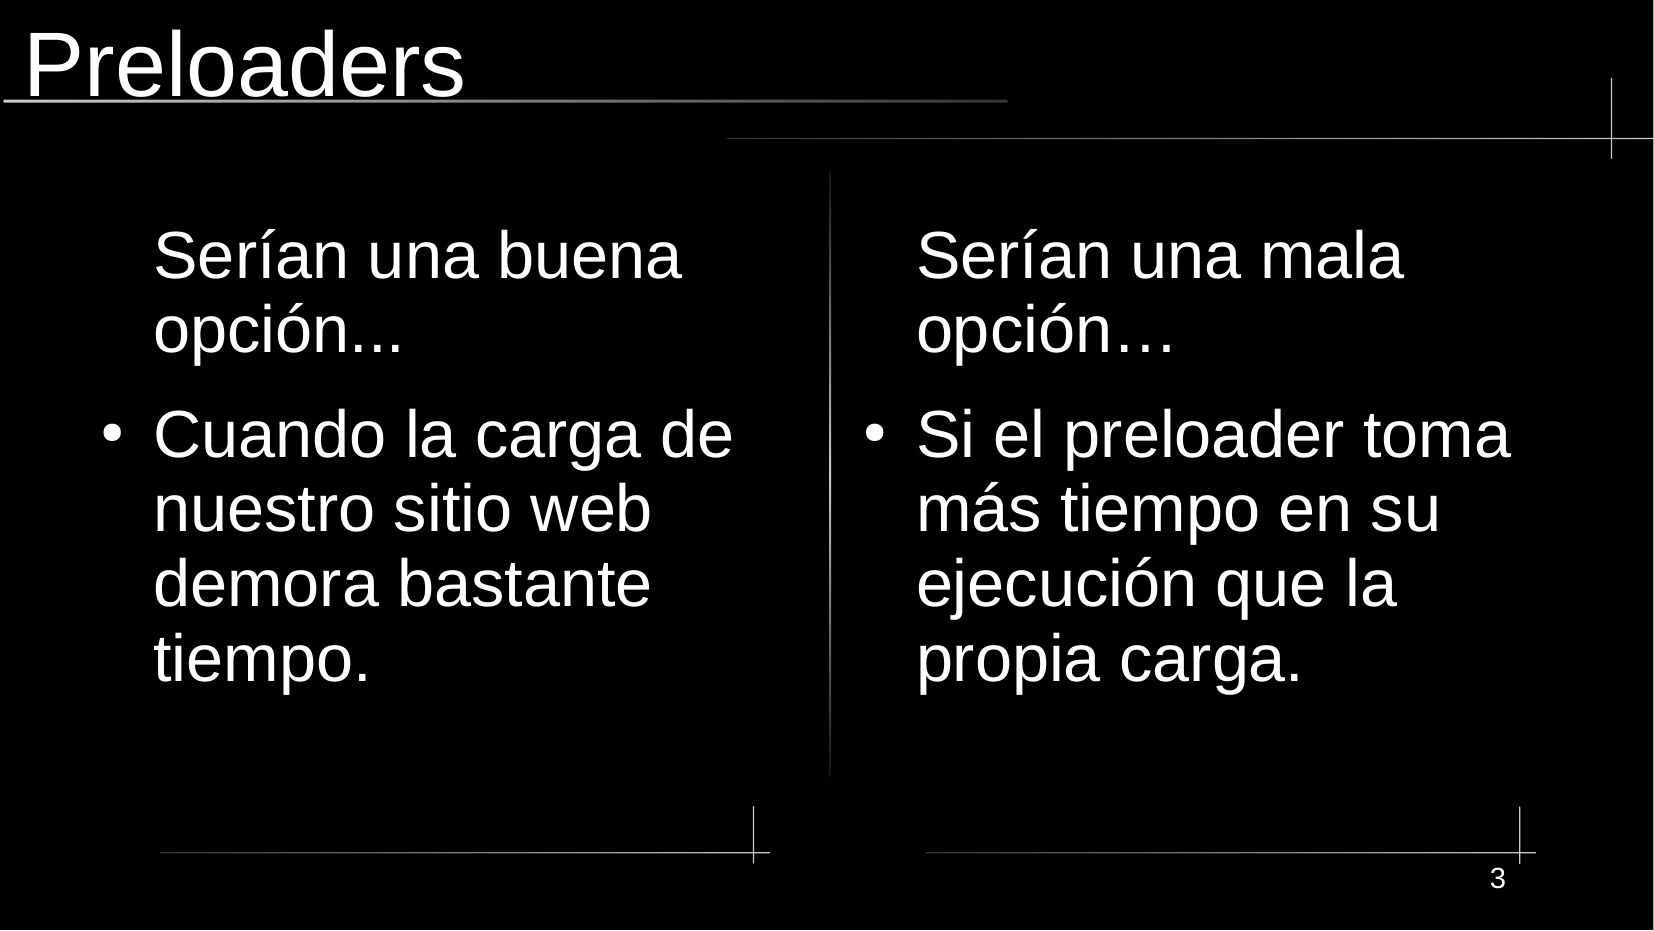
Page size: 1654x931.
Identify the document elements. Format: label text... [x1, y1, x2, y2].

list Serían una buena opción... Cuando la carga de nuestro sitio web demora bastante tiempo. [82, 217, 809, 758]
title Preloaders [23, 11, 1589, 119]
list Serían una mala opción… Si el preloader toma más tiempo en su ejecución que la propia carga. [845, 217, 1572, 758]
